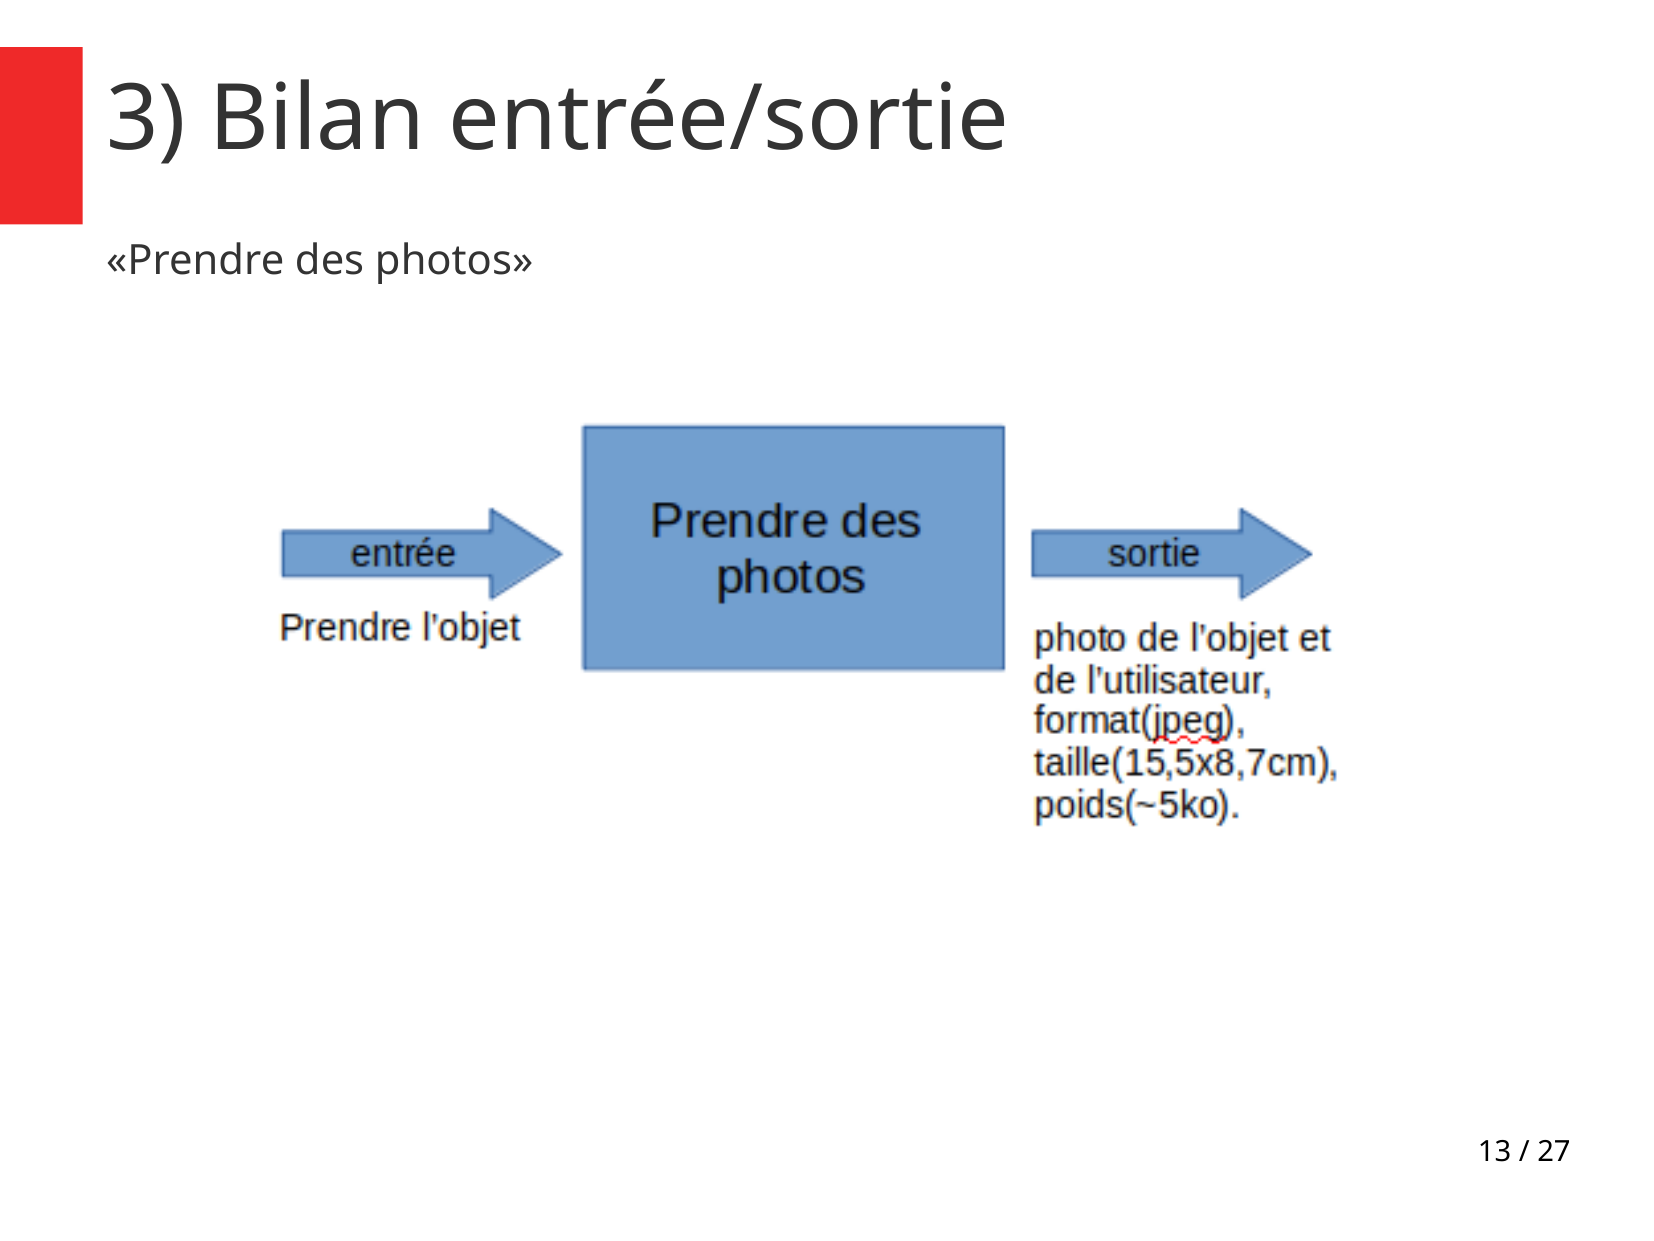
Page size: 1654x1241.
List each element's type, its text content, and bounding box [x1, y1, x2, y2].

title 3) Bilan entrée/sortie «Prendre des photos» [106, 69, 1619, 284]
picture [259, 366, 1358, 853]
